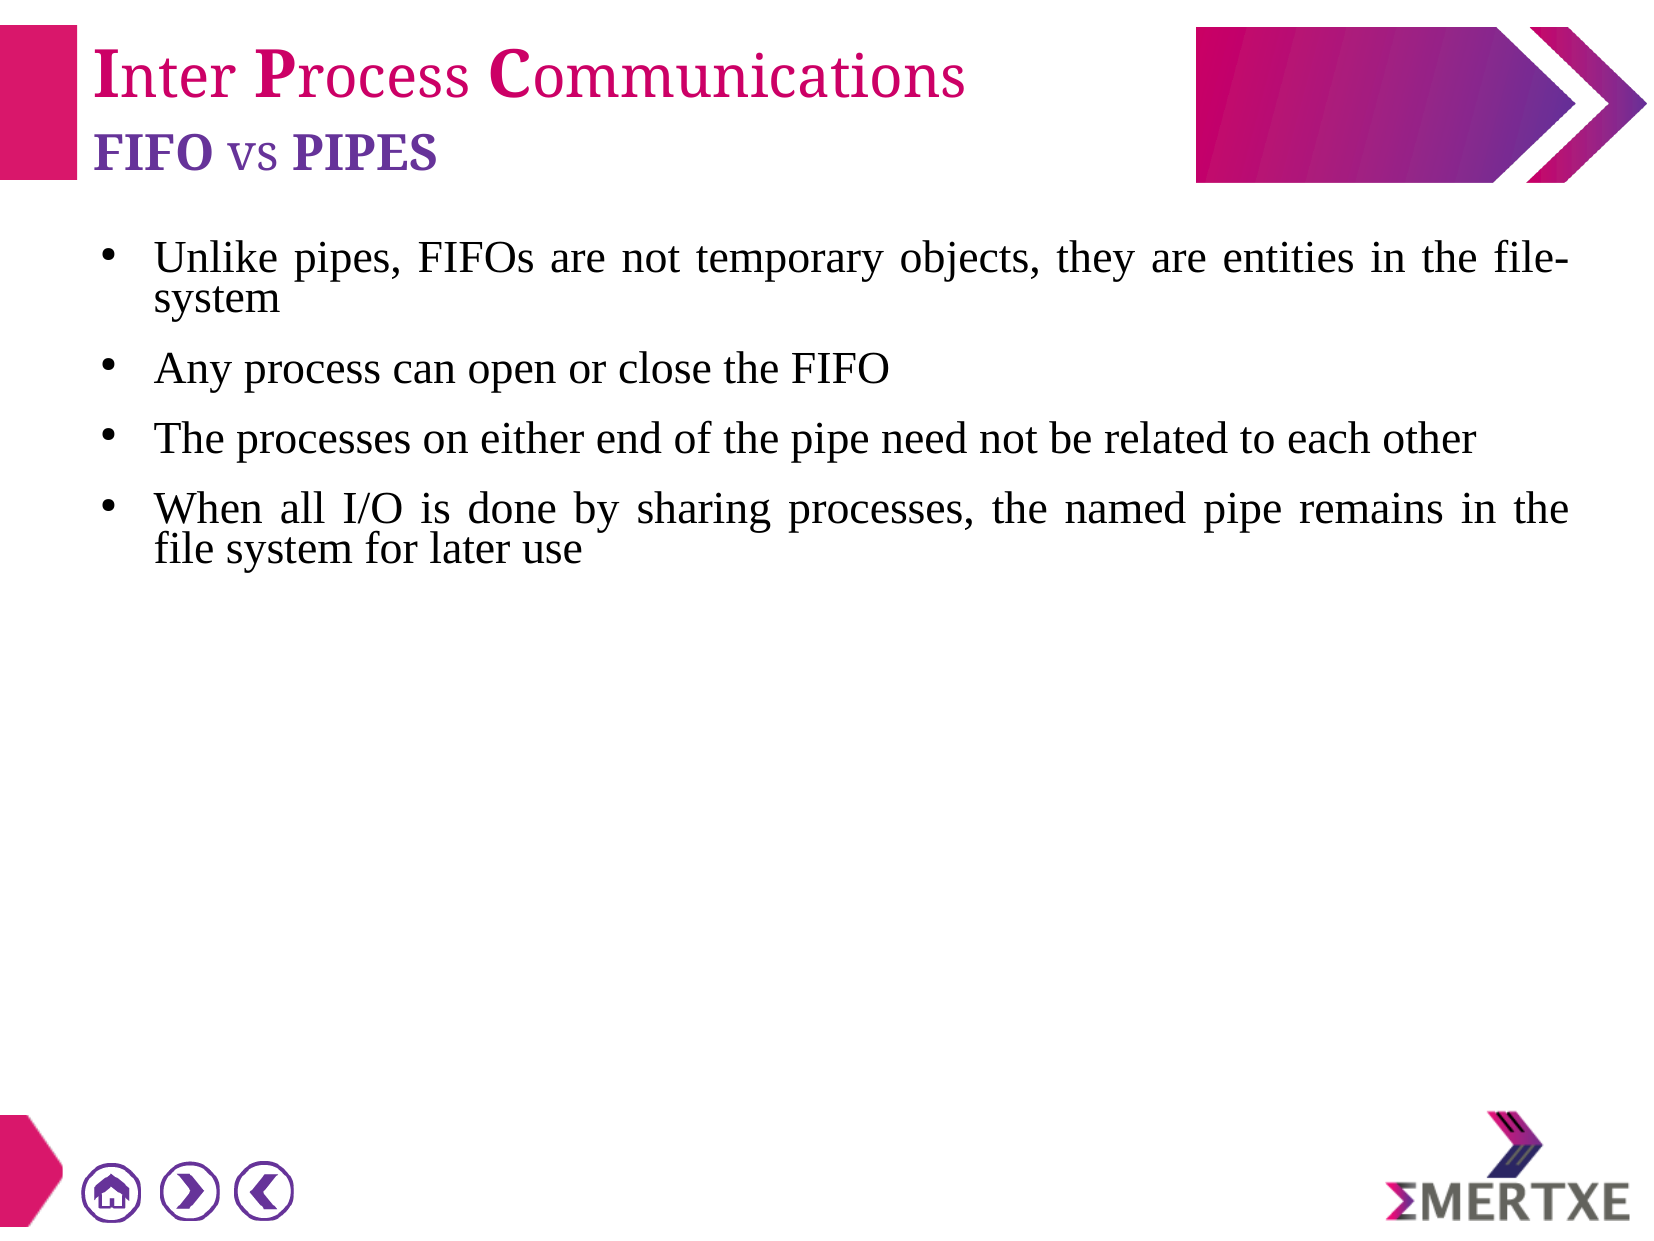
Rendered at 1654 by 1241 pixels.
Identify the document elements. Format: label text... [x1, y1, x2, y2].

title Inter Process Communications FIFO vs PIPES [93, 2, 1571, 210]
picture [81, 1163, 141, 1223]
picture [234, 1161, 294, 1221]
picture [160, 1161, 220, 1221]
list Unlike pipes, FIFOs are not temporary objects, they are entities in the file-system Any process can open or close the FIFO The processes on either end of the pipe need not be related to each other When all I/O is done by sharing processes, the named pipe remains in the file system for later use [82, 240, 1571, 1094]
picture [1571, 27, 1647, 183]
picture [1385, 1107, 1631, 1221]
